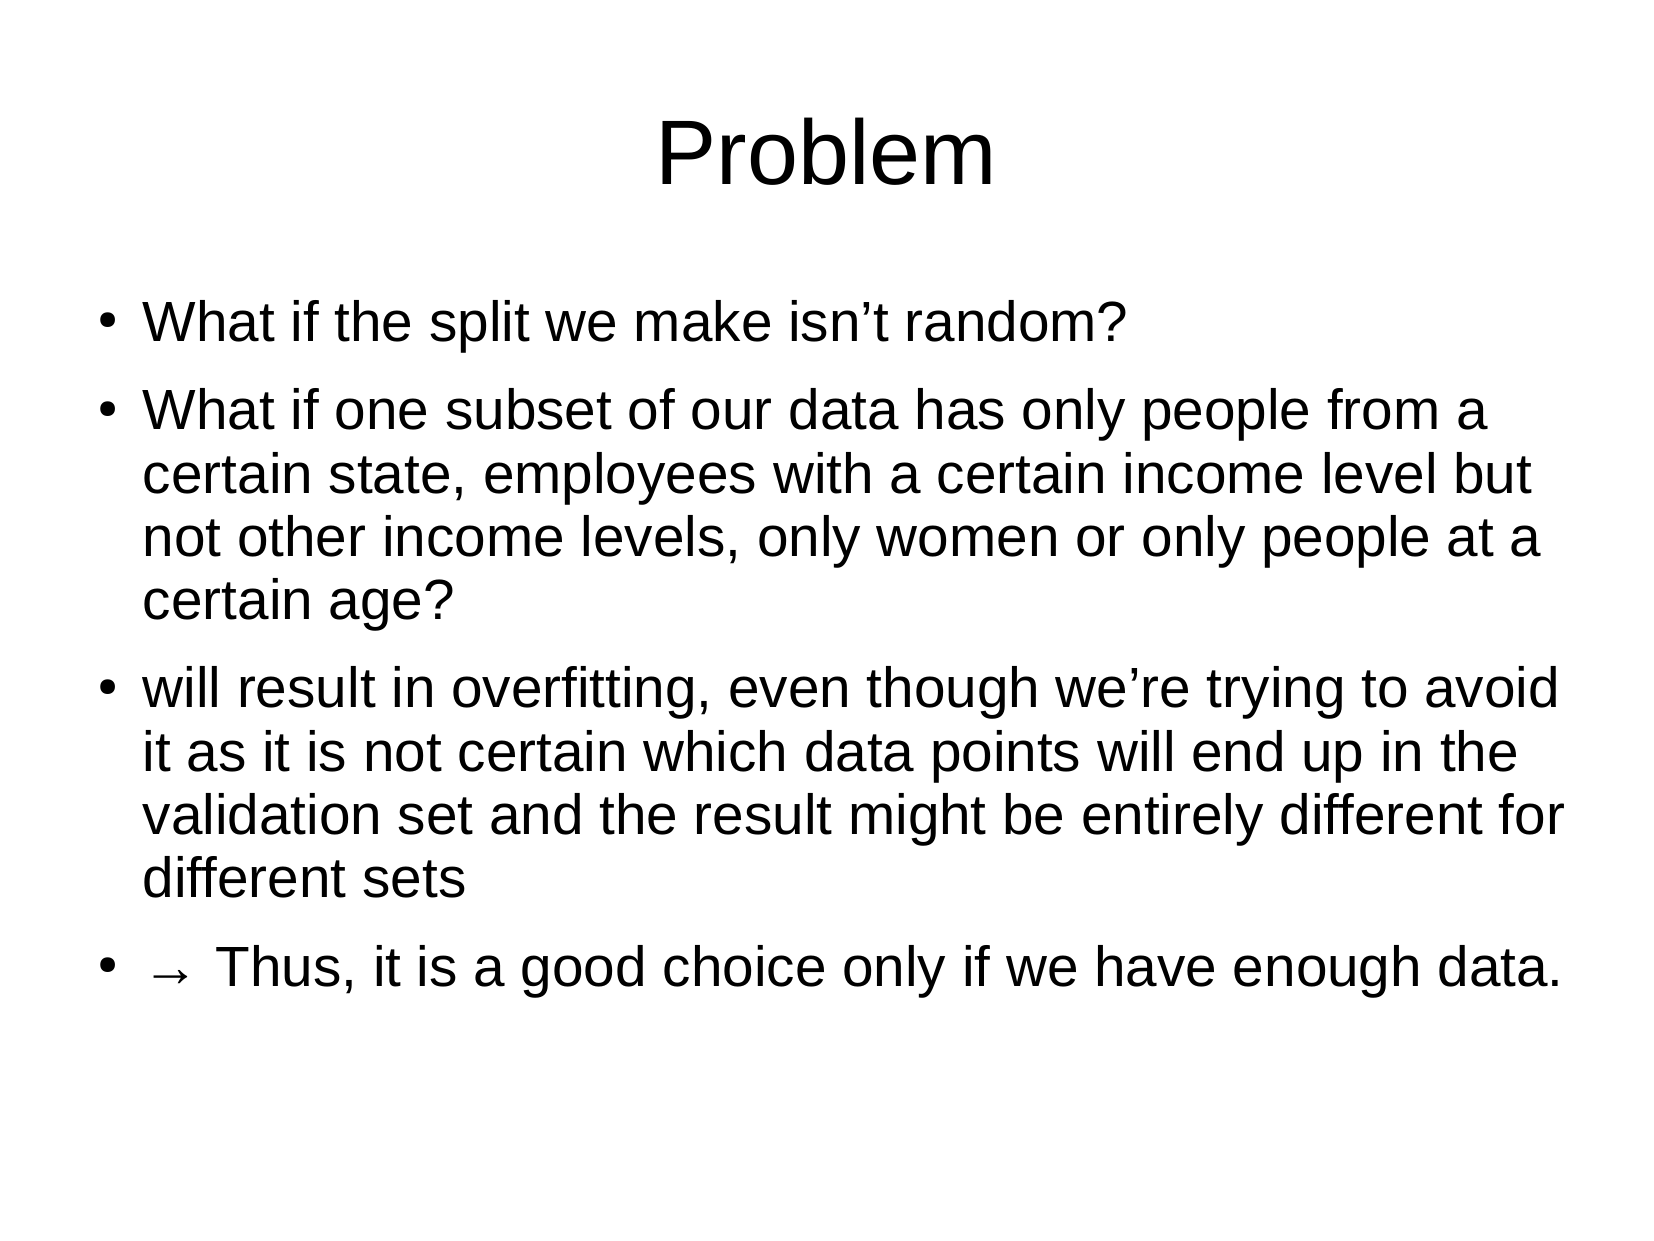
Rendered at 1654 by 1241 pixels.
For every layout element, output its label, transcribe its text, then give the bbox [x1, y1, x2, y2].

list What if the split we make isn’t random? What if one subset of our data has only people from a certain state, employees with a certain income level but not other income levels, only women or only people at a certain age? will result in overfitting, even though we’re trying to avoid it as it is not certain which data points will end up in the validation set and the result might be entirely different for different sets → Thus, it is a good choice only if we have enough data. [82, 290, 1571, 1010]
title Problem [82, 49, 1571, 257]
